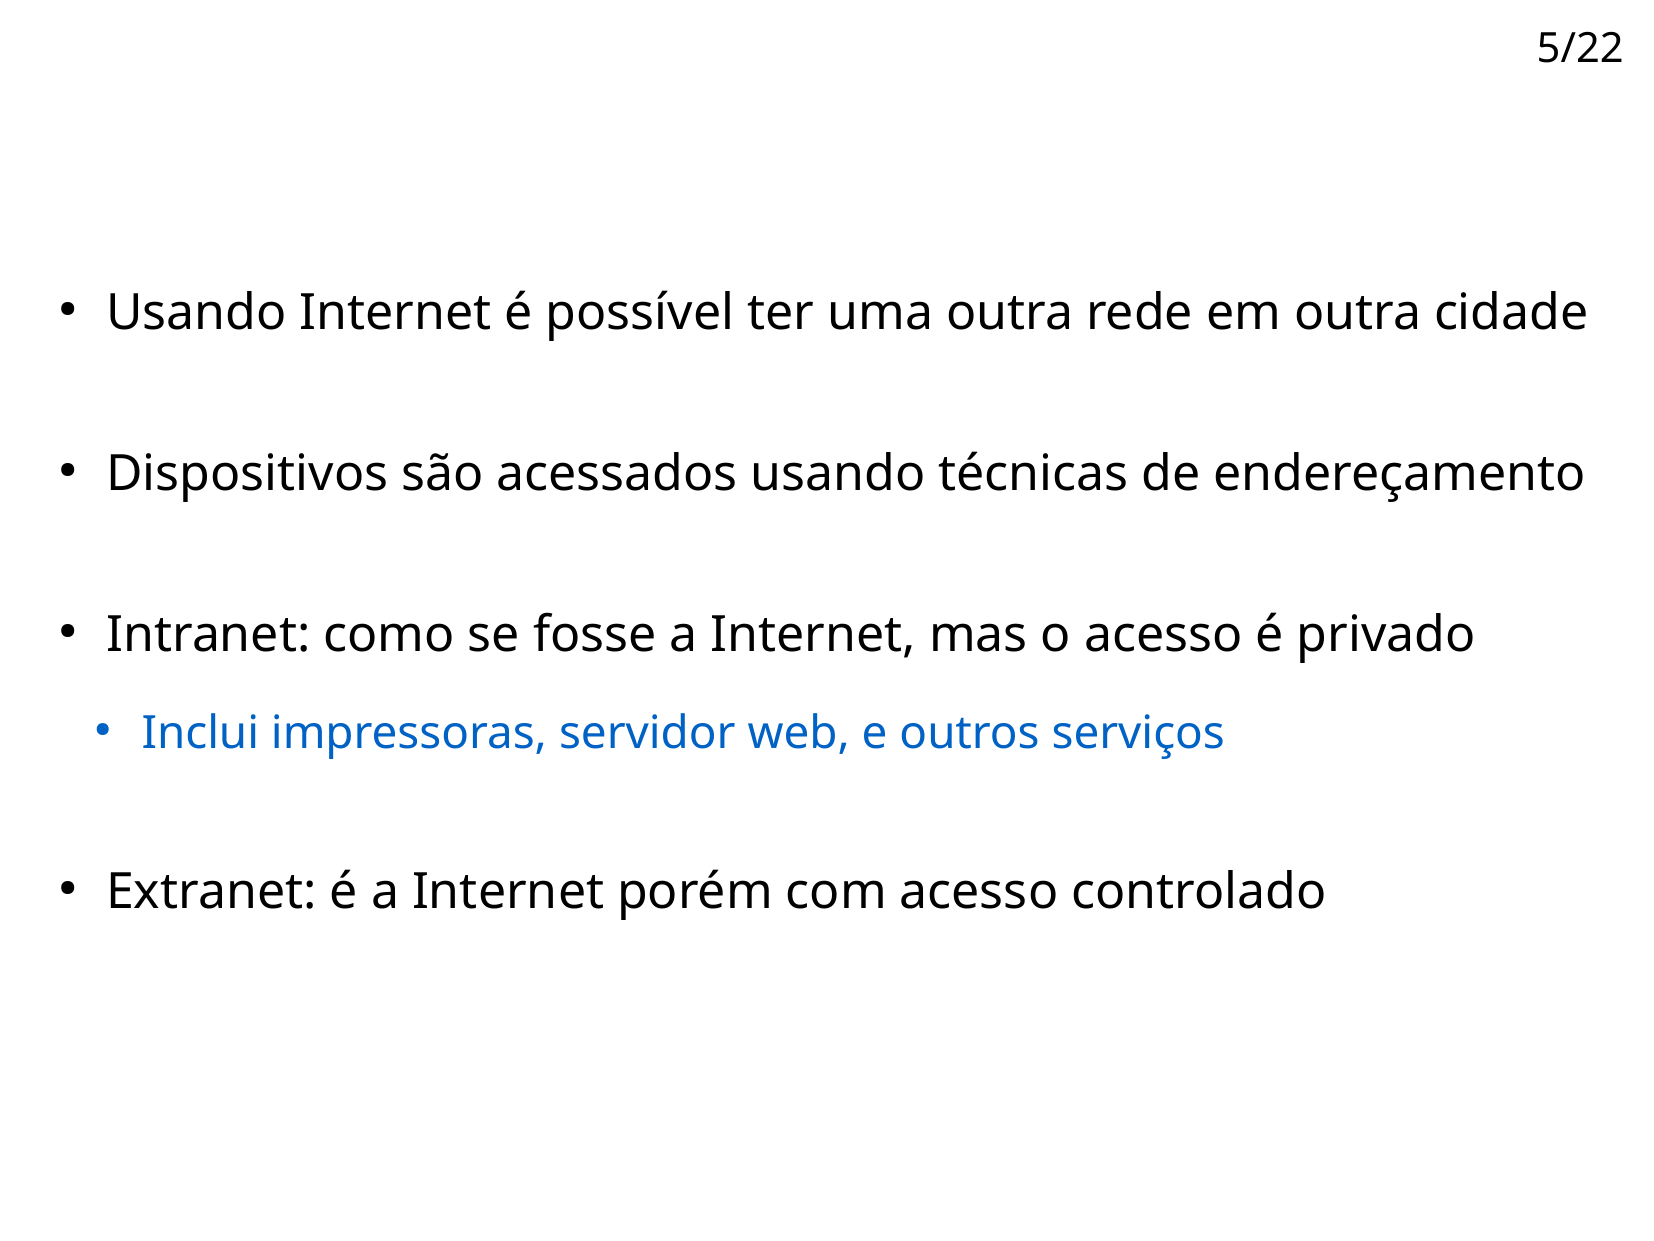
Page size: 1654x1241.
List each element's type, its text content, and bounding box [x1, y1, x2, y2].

list Usando Internet é possível ter uma outra rede em outra cidade Dispositivos são acessados usando técnicas de endereçamento Intranet: como se fosse a Internet, mas o acesso é privado Inclui impressoras, servidor web, e outros serviços Extranet: é a Internet porém com acesso controlado [59, 265, 1625, 1211]
